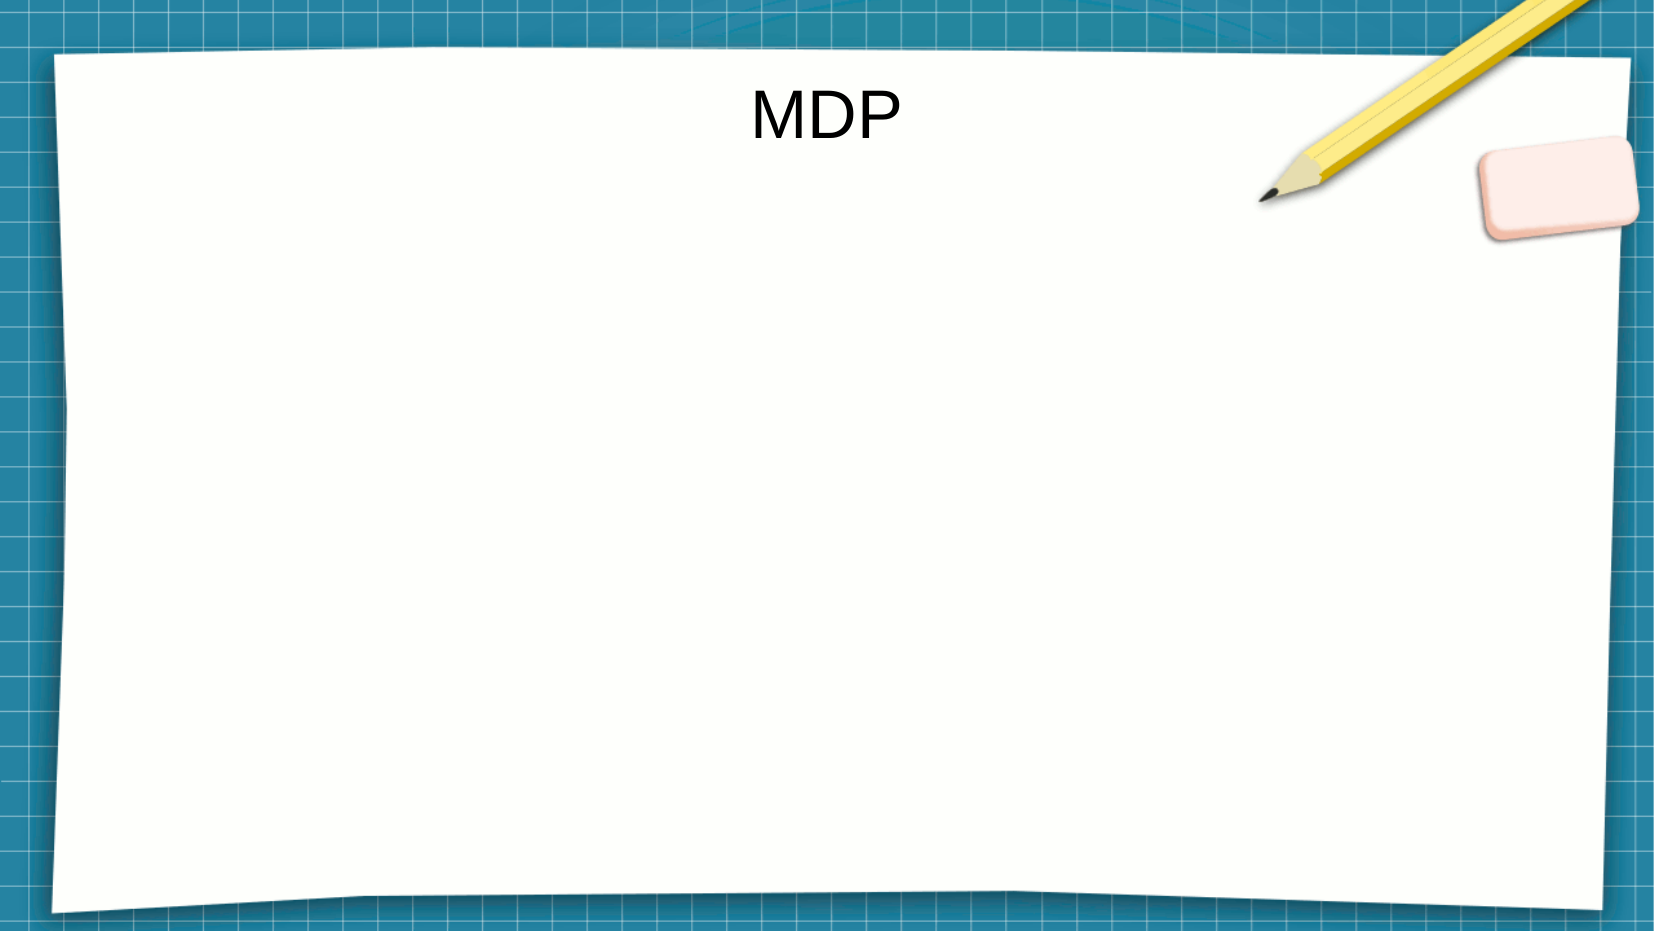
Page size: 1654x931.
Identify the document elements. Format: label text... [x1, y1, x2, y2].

picture [0, 0, 1654, 931]
title MDP [82, 37, 1571, 193]
